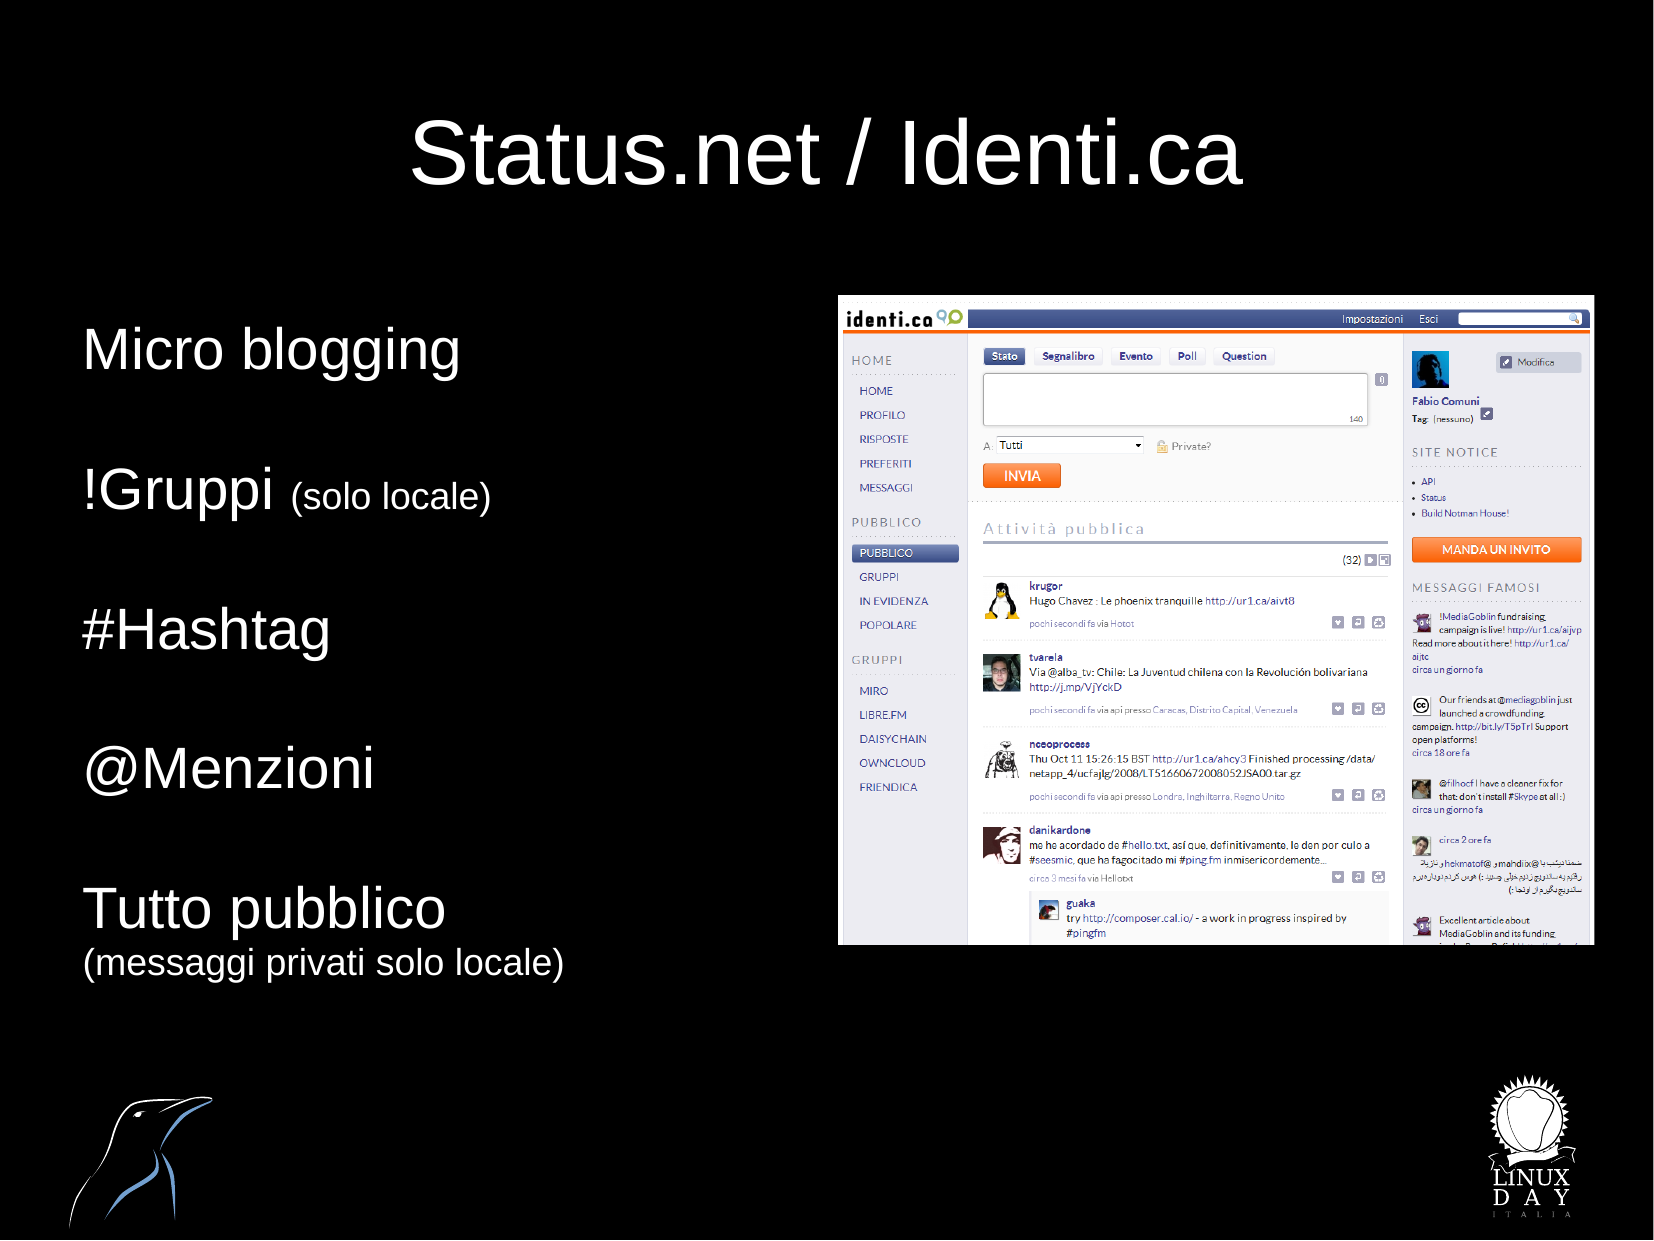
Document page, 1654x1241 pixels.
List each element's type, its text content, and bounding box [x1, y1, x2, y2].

subtitle Micro blogging !Gruppi (solo locale) #Hashtag @Menzioni Tutto pubblico (messaggi privati solo locale) [82, 290, 1571, 1010]
title Status.net / Identi.ca [82, 49, 1571, 257]
picture [838, 295, 1595, 945]
